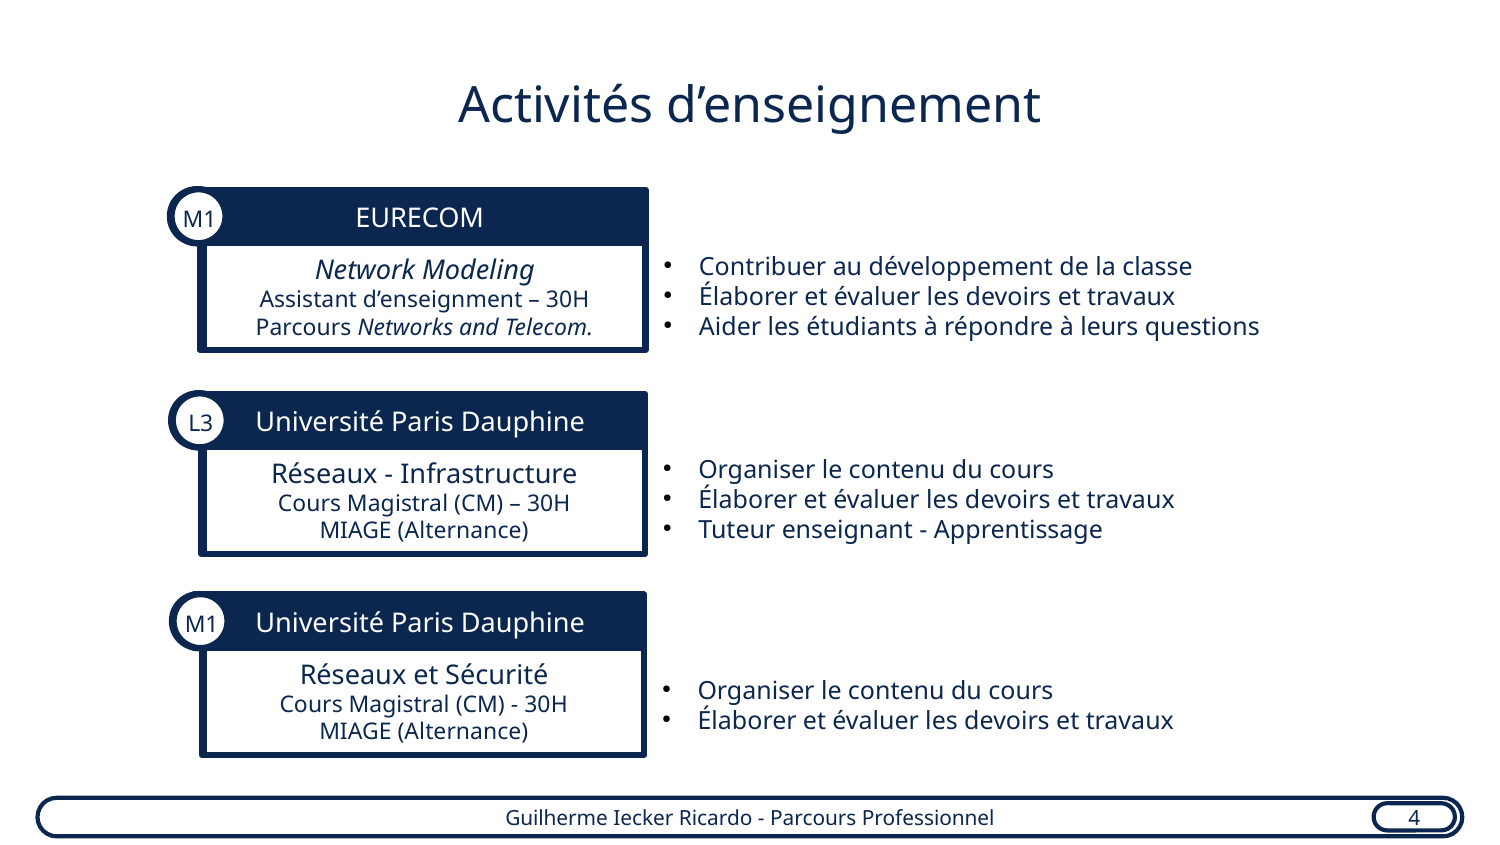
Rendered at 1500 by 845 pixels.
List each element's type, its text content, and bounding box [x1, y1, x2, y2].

text_box EURECOM [203, 189, 646, 244]
text_box Organiser le contenu du cours Élaborer et évaluer les devoirs et travaux [644, 664, 1338, 746]
text_box M1 [164, 600, 240, 643]
text_box Université Paris Dauphine [203, 594, 645, 649]
title Activités d’enseignement [230, 57, 1270, 213]
text_box 4 [1373, 803, 1455, 831]
text_box Organiser le contenu du cours Élaborer et évaluer les devoirs et travaux Tuteur enseignant - Apprentissage [645, 443, 1339, 554]
text_box Réseaux et Sécurité Cours Magistral (CM) - 30H MIAGE (Alternance) [203, 649, 645, 755]
text_box Guilherme Iecker Ricardo - Parcours Professionnel [37, 797, 1463, 837]
text_box Contribuer au développement de la classe Élaborer et évaluer les devoirs et travaux Aider les étudiants à répondre à leurs questions [645, 240, 1340, 352]
text_box [182, 594, 218, 600]
text_box [181, 238, 215, 244]
text_box [181, 393, 217, 399]
text_box [182, 442, 216, 448]
text_box M1 [162, 195, 238, 238]
text_box L3 [163, 399, 239, 442]
text_box Network Modeling Assistant d’enseignment – 30H Parcours Networks and Telecom. [203, 244, 645, 350]
text_box [180, 189, 216, 195]
text_box Réseaux - Infrastructure Cours Magistral (CM) – 30H MIAGE (Alternance) [203, 448, 646, 555]
text_box Université Paris Dauphine [204, 393, 646, 448]
text_box [183, 643, 217, 649]
